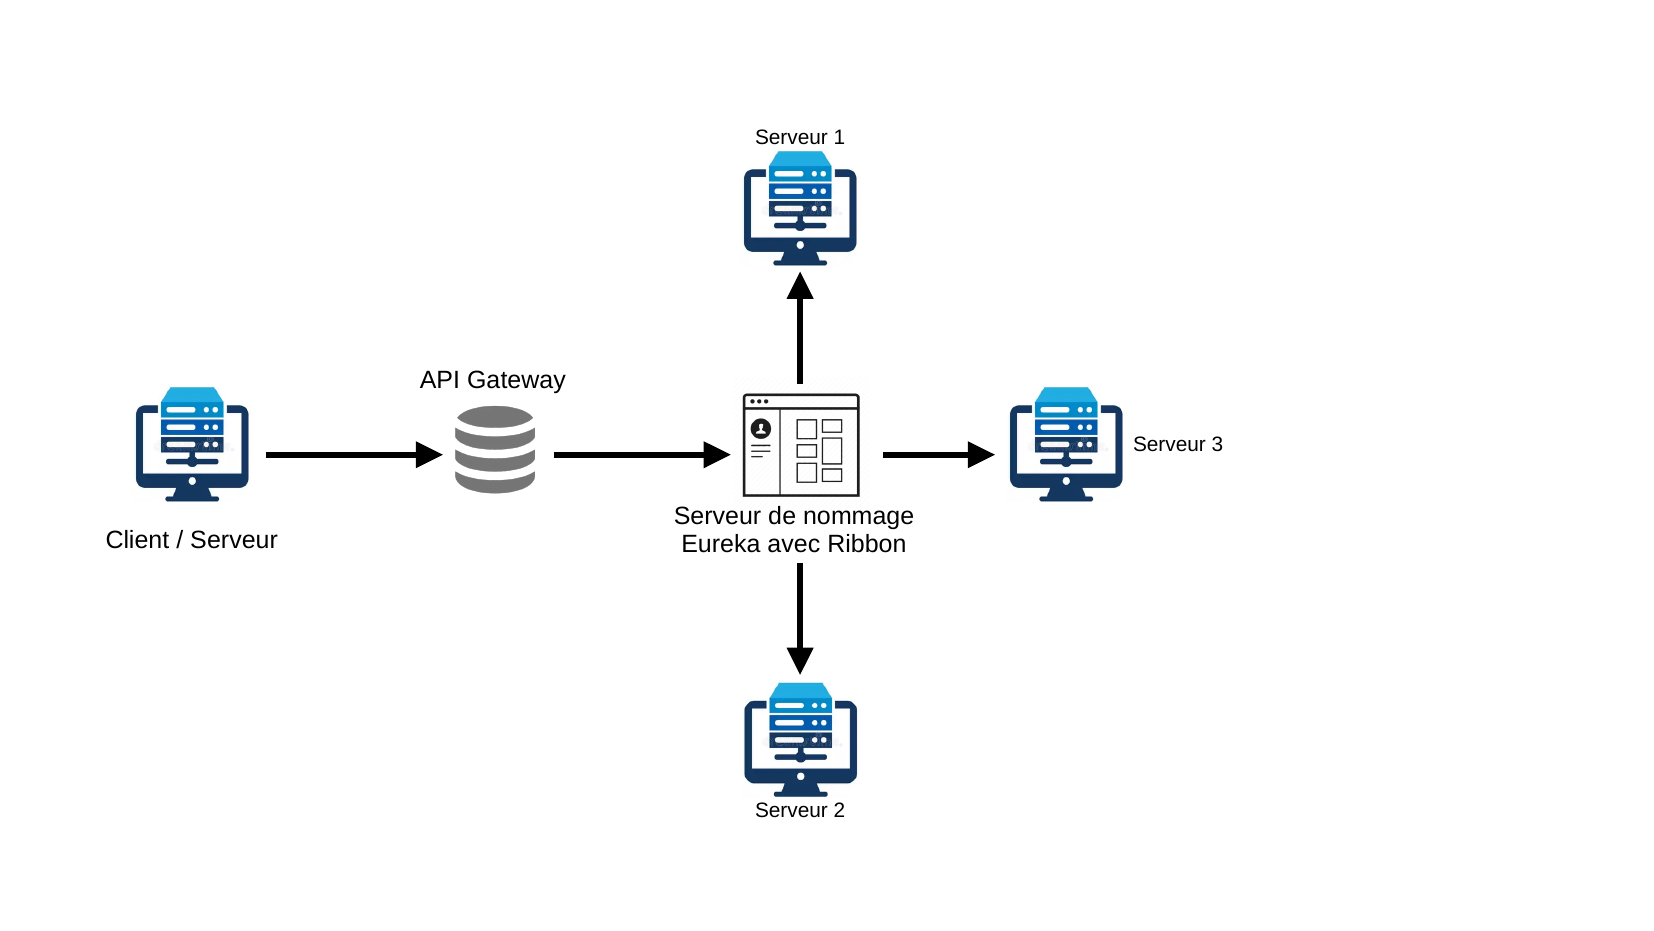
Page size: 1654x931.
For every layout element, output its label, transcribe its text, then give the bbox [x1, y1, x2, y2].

text_box Serveur 1 [738, 118, 863, 157]
text_box Serveur 3 [1116, 425, 1241, 464]
picture [726, 147, 875, 266]
text_box Serveur 2 [738, 791, 863, 830]
text_box Serveur de nommage Eureka avec Ribbon [655, 494, 934, 622]
picture [726, 679, 875, 798]
picture [733, 377, 869, 494]
picture [992, 383, 1140, 502]
picture [118, 383, 266, 502]
text_box API Gateway [389, 358, 597, 402]
picture [442, 402, 548, 502]
text_box Client / Serveur [88, 518, 296, 562]
